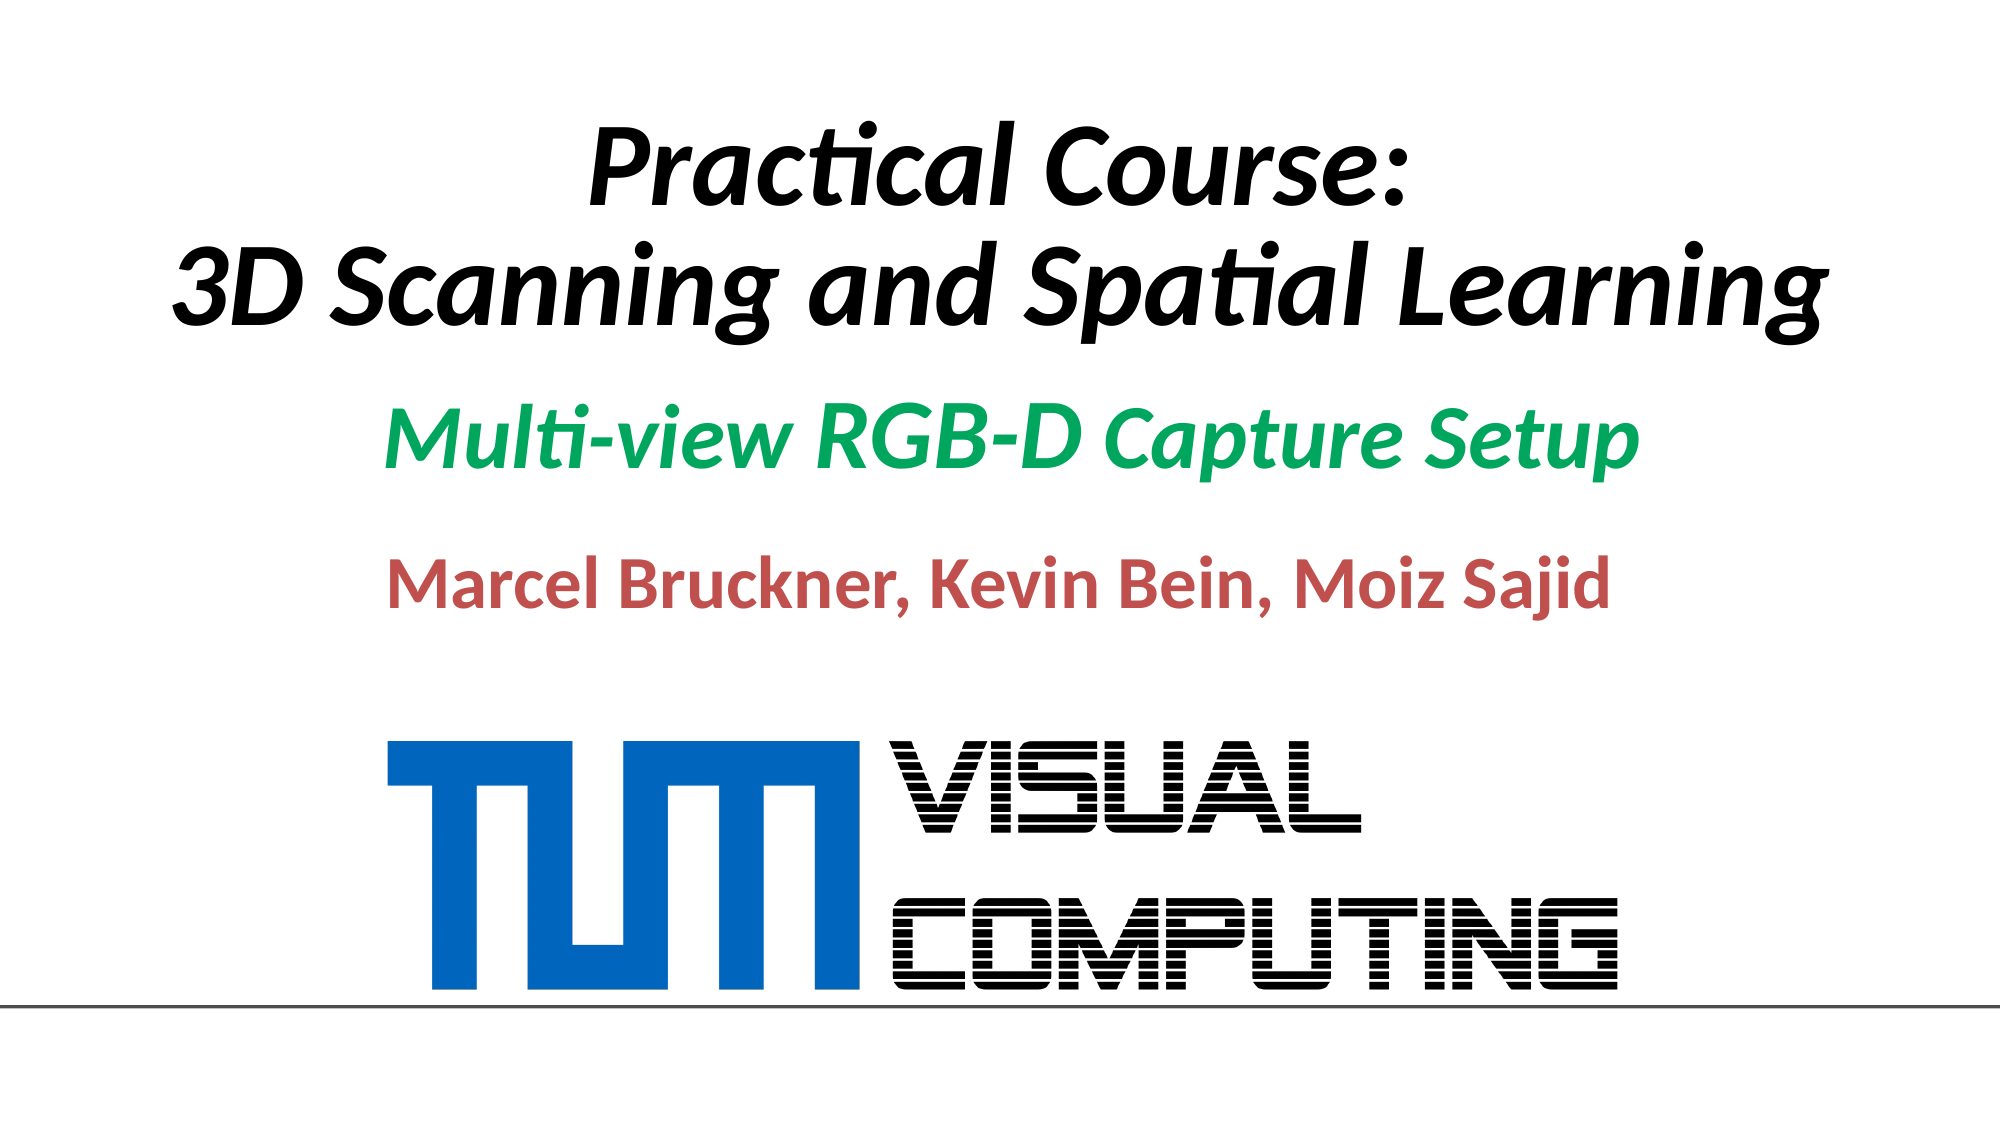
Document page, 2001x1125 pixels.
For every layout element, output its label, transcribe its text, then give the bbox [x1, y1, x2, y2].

picture [387, 916, 1624, 999]
subtitle Marcel Bruckner, Kevin Bein, Moiz Sajid [99, 263, 1900, 916]
text_box Multi-view RGB-D Capture Setup [150, 386, 1876, 586]
title Practical Course: 3D Scanning and Spatial Learning [150, 104, 1850, 263]
